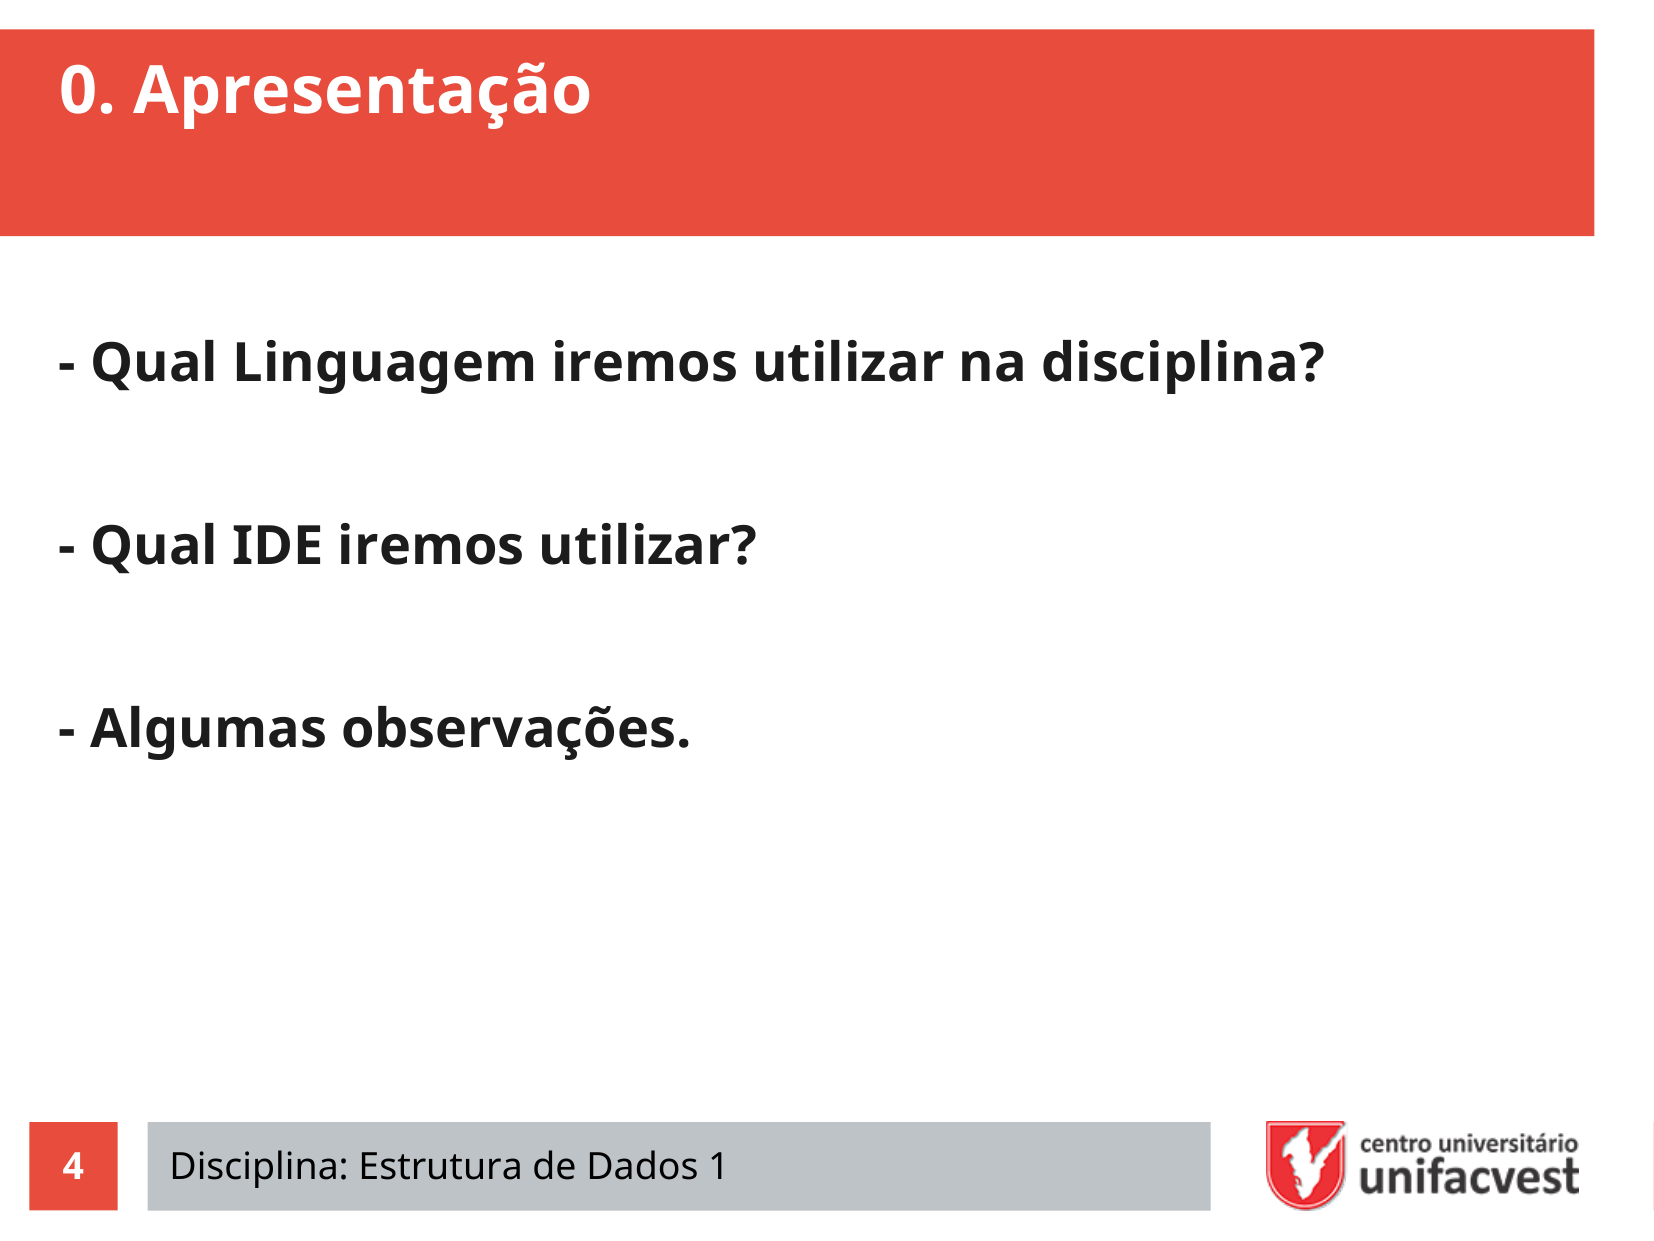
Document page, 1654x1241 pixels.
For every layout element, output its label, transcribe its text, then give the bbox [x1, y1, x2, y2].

picture [1266, 1121, 1579, 1211]
text_box Disciplina: Estrutura de Dados 1 [154, 1132, 1205, 1196]
title 0. Apresentação [59, 59, 1595, 207]
list - Qual Linguagem iremos utilizar na disciplina? - Qual IDE iremos utilizar? - Algumas observações. [59, 324, 1566, 1093]
text_box [1238, 1120, 1654, 1212]
